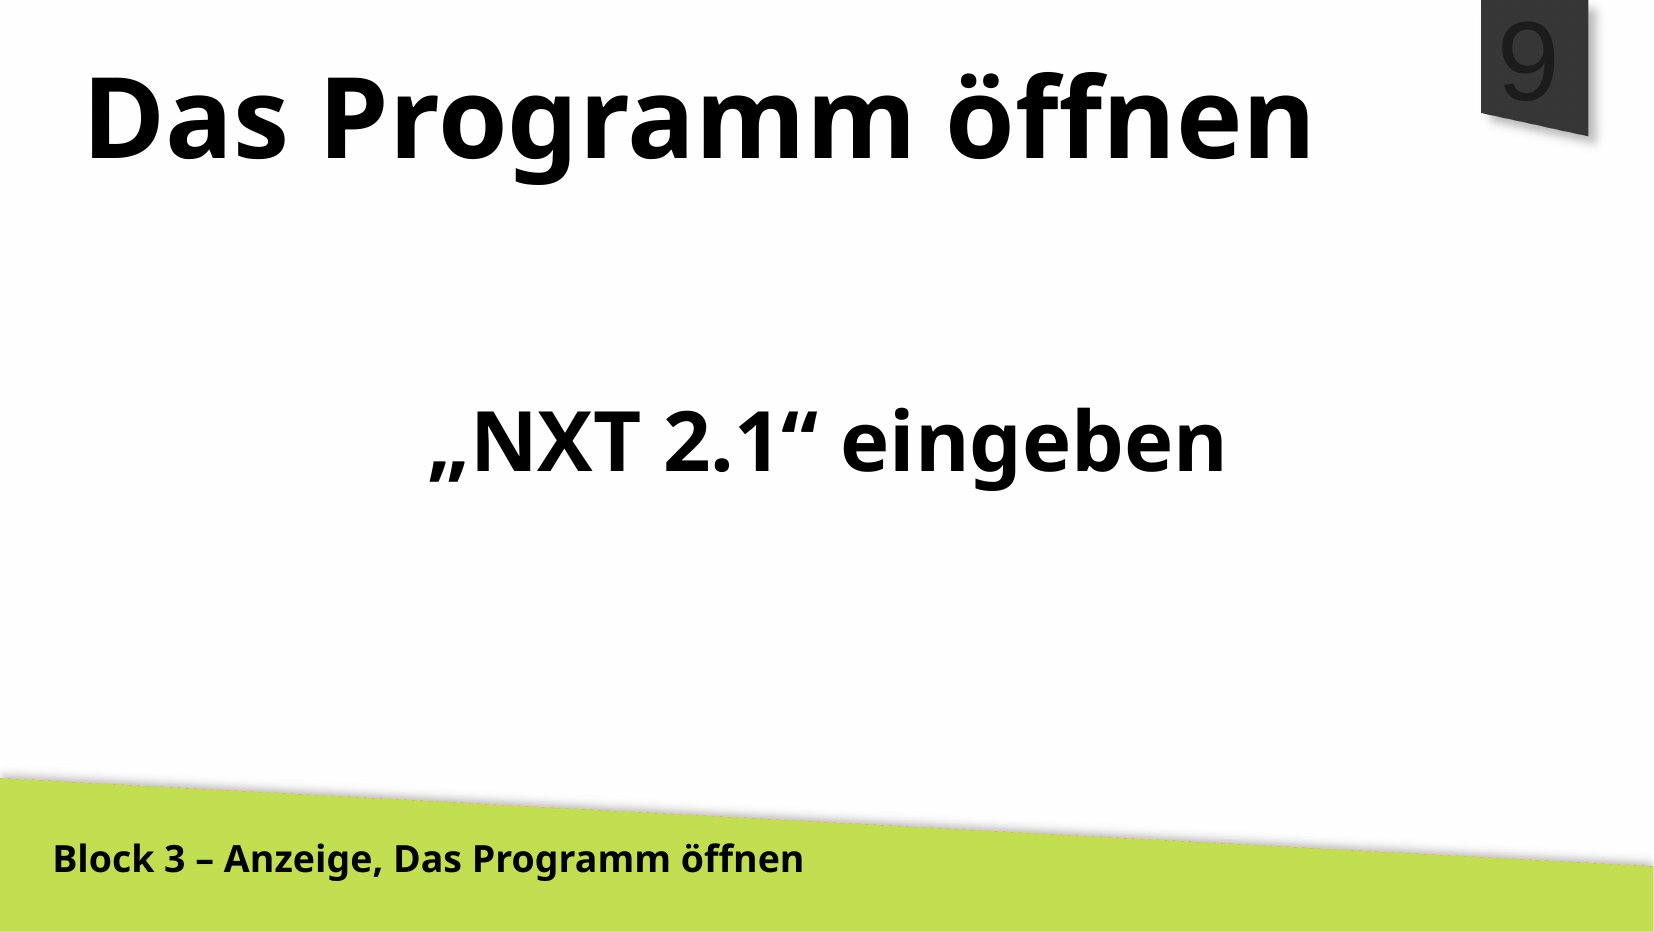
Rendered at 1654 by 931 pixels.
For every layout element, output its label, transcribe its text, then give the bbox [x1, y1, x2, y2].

text_box „NXT 2.1“ eingeben [412, 375, 1388, 563]
picture [0, 0, 1654, 931]
text_box <Foliennummer> [900, 0, 1576, 132]
text_box Block 3 – Anzeige, Das Programm öffnen [37, 825, 863, 901]
title Das Programm öffnen [82, 37, 1463, 193]
